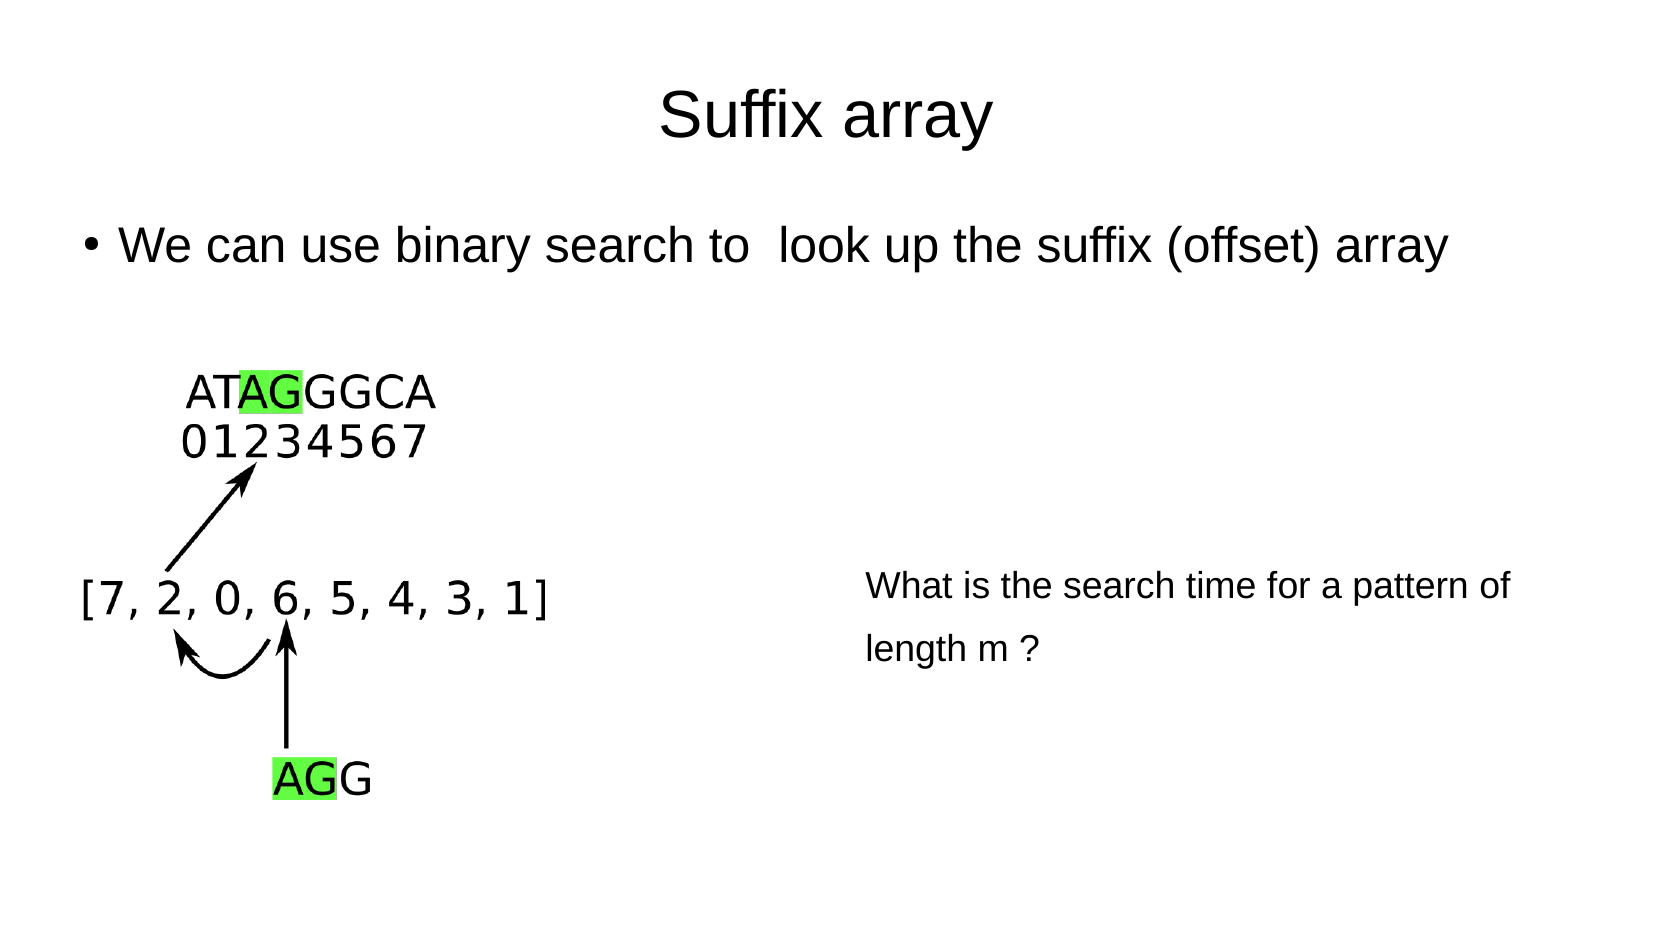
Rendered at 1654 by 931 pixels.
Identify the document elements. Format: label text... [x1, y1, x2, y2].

subtitle We can use binary search to look up the suffix (offset) array [82, 217, 1571, 758]
title Suffix array [82, 37, 1571, 193]
text_box What is the search time for a pattern of length m ? [850, 535, 1590, 740]
picture [54, 319, 560, 800]
